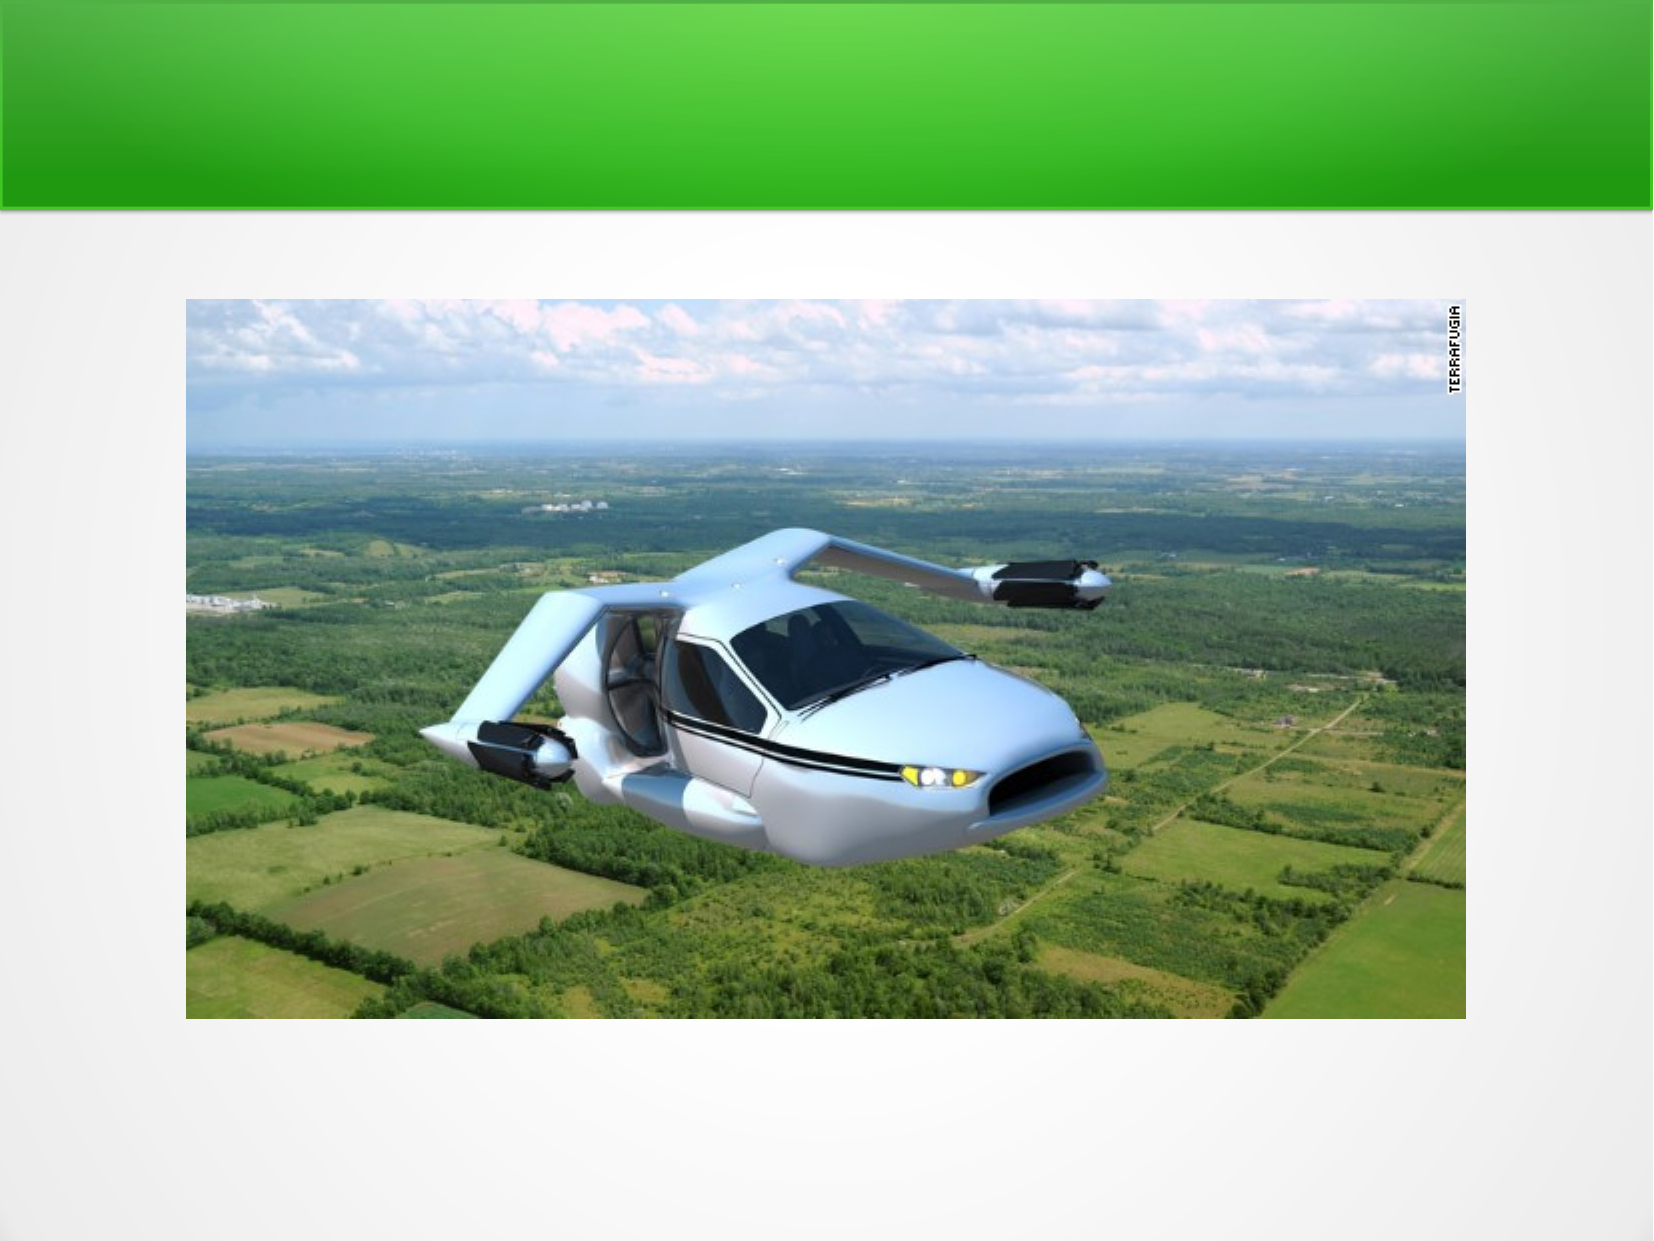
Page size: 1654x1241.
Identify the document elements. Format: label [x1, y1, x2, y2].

picture [186, 299, 1466, 1019]
